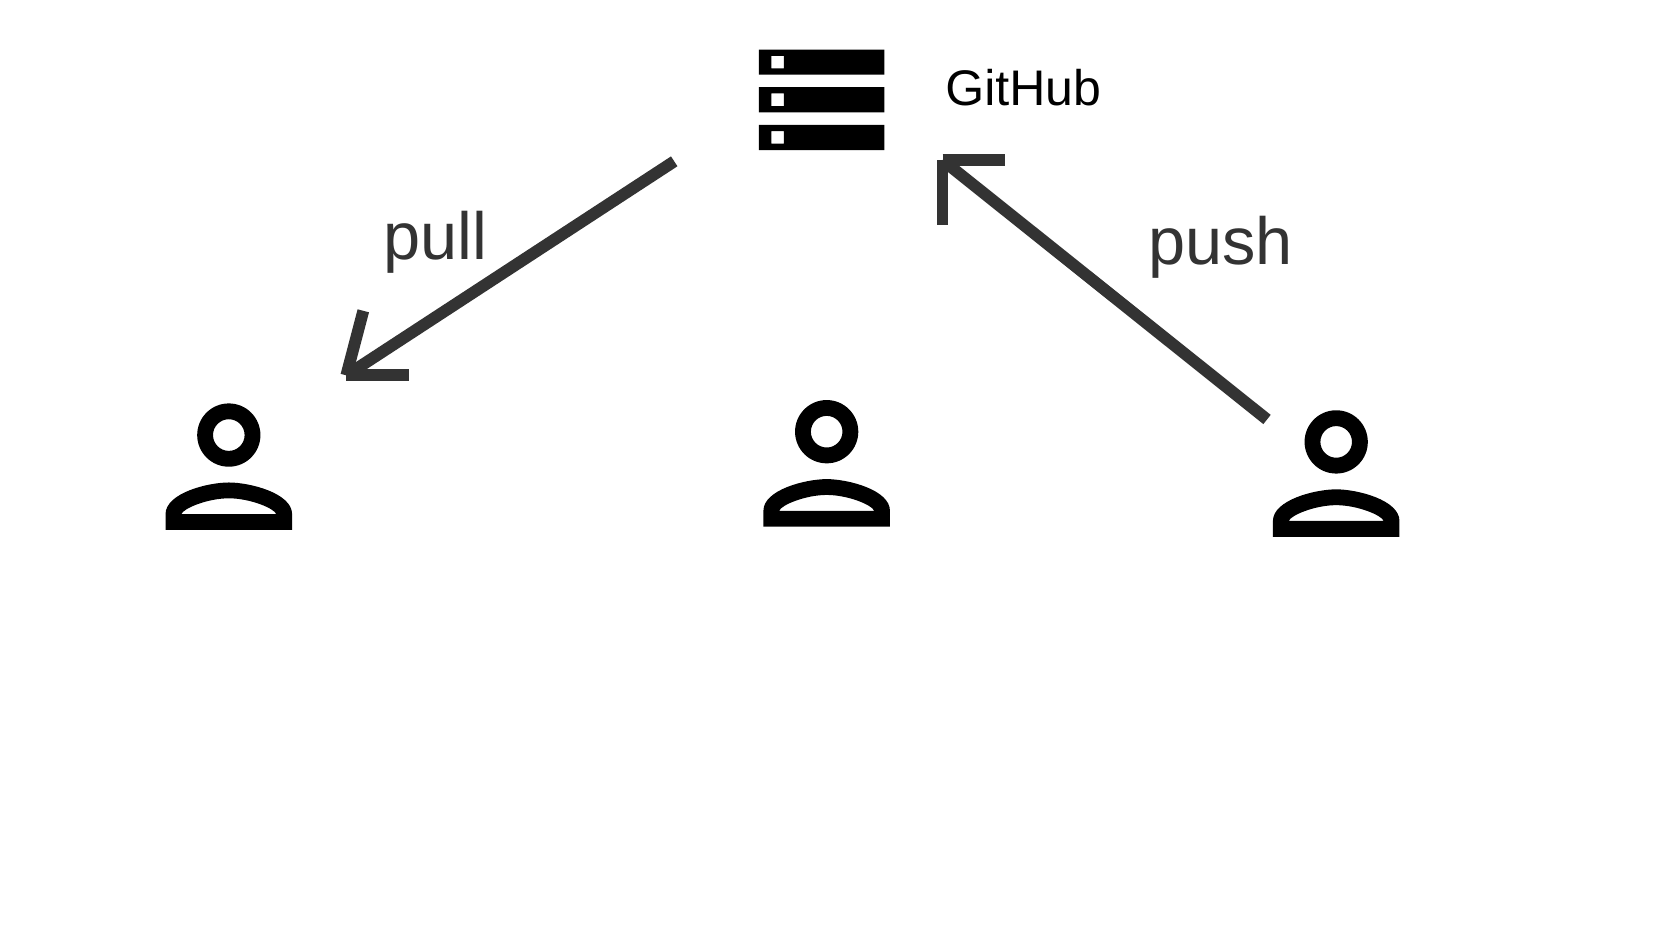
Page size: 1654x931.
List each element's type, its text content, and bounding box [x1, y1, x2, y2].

text_box push [1133, 197, 1308, 287]
text_box GitHub [930, 52, 1116, 124]
picture [727, 364, 926, 563]
picture [743, 21, 901, 179]
picture [129, 367, 328, 566]
picture [1237, 374, 1436, 573]
text_box pull [368, 191, 502, 281]
